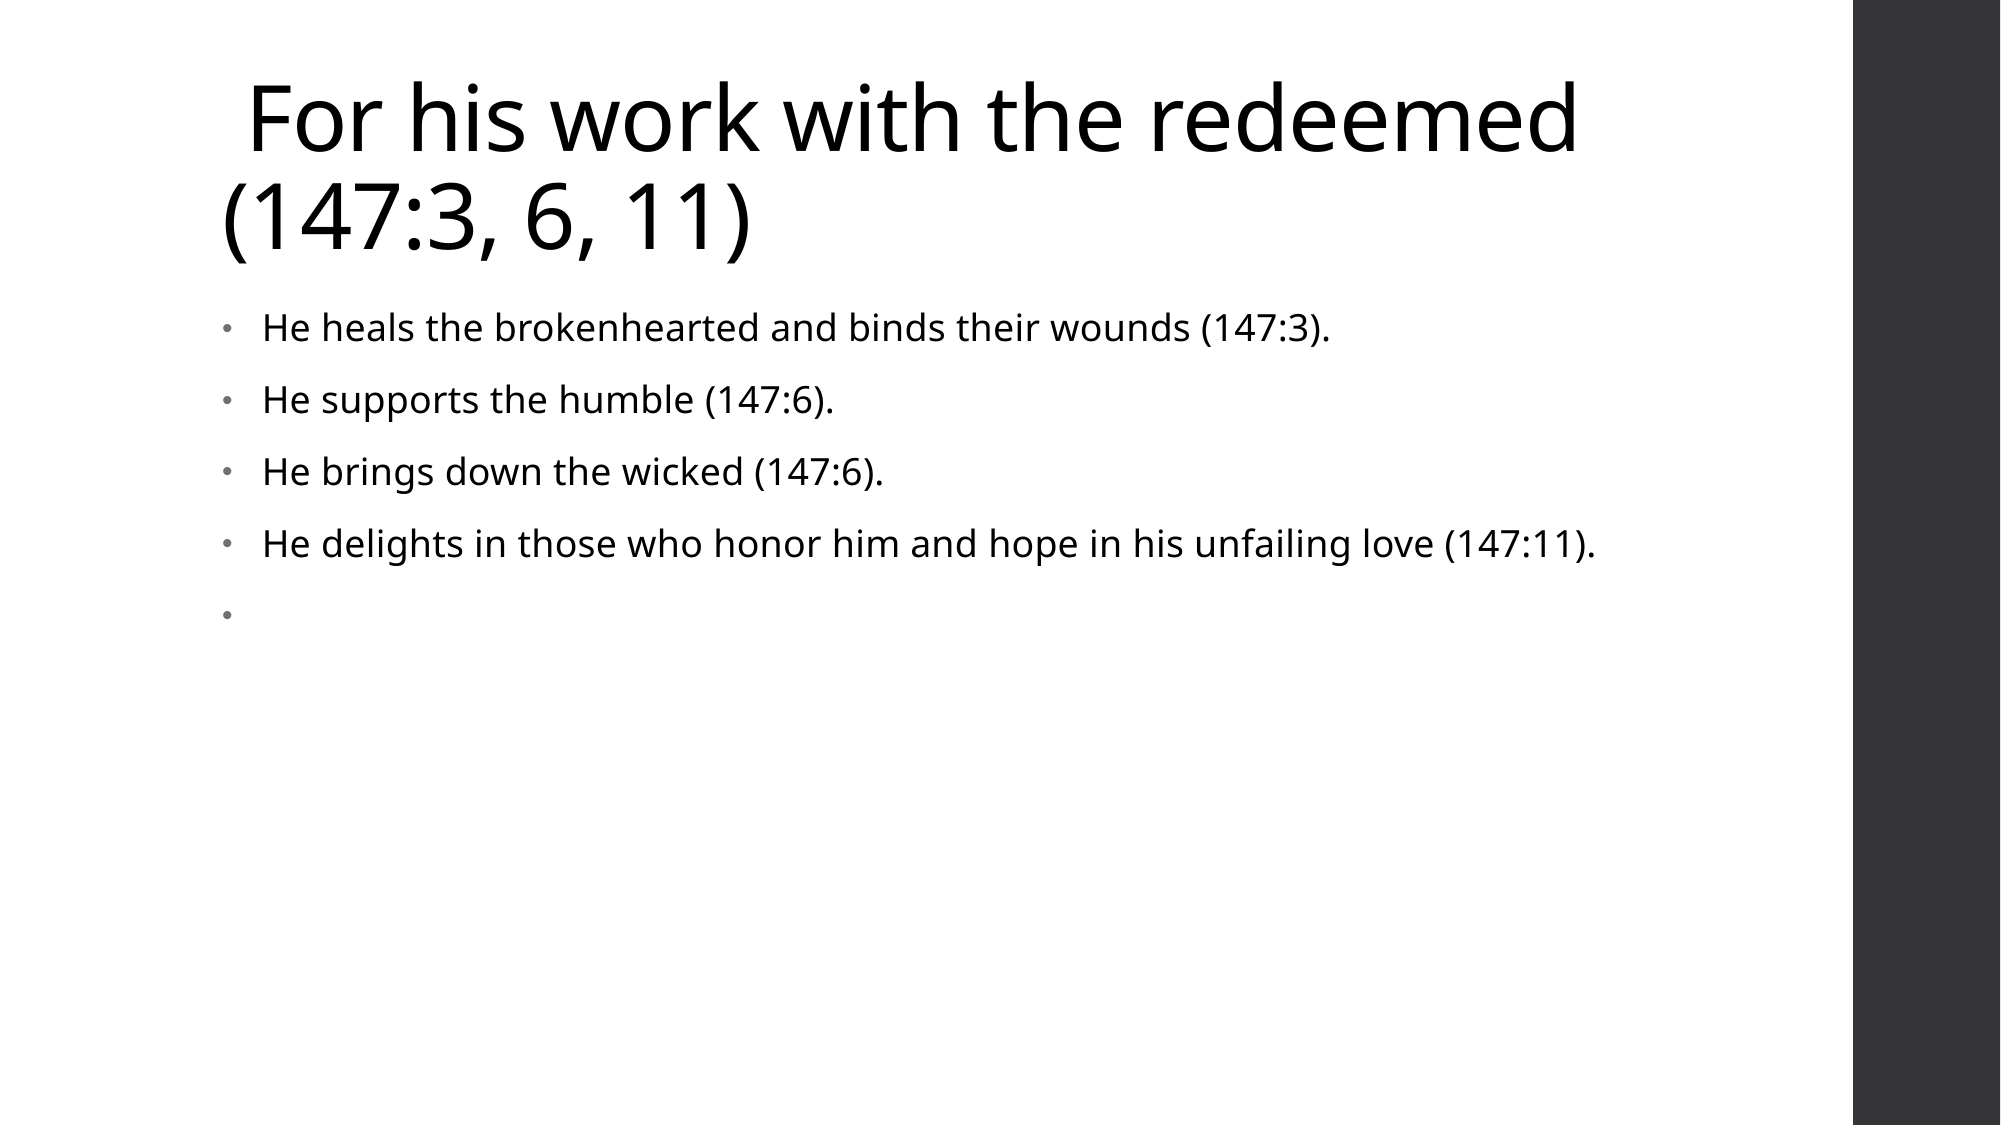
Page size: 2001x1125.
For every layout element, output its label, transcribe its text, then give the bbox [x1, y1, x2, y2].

list He heals the brokenhearted and binds their wounds (147:3). He supports the humble (147:6). He brings down the wicked (147:6). He delights in those who honor him and hope in his unfailing love (147:11). [206, 299, 1617, 1014]
title For his work with the redeemed (147:3, 6, 11) [206, 60, 1797, 278]
